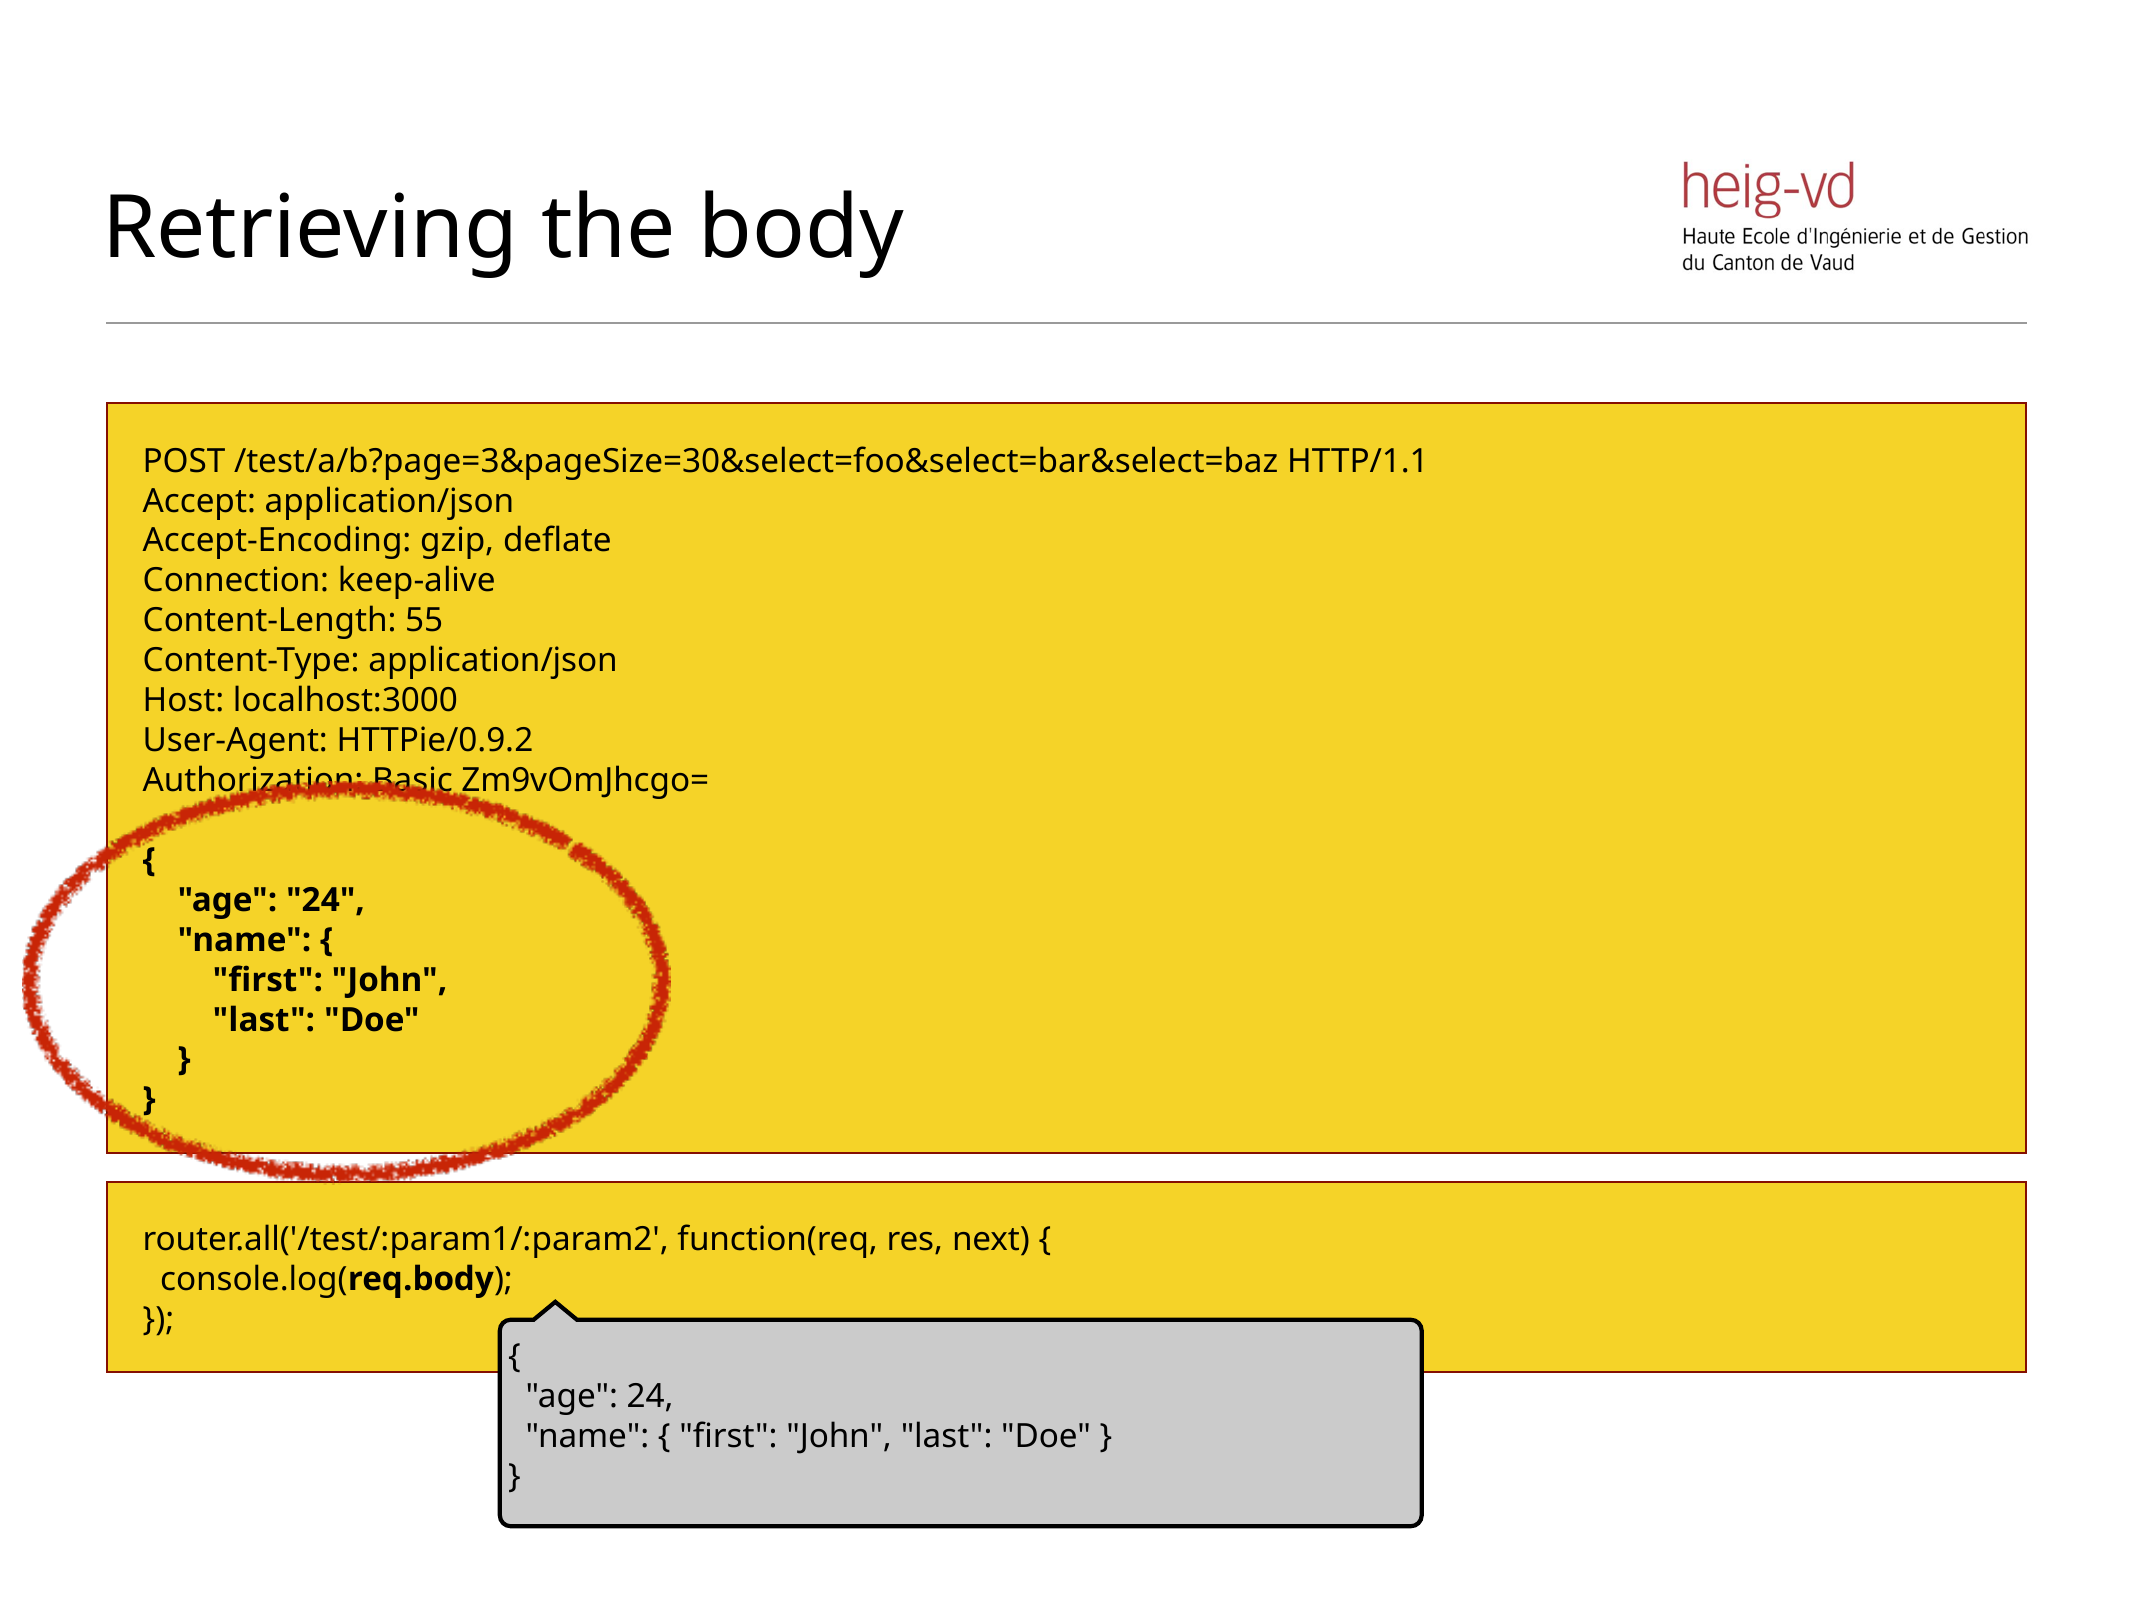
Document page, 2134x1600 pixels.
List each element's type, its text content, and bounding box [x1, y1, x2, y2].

text_box { "age": 24, "name": { "first": "John", "last": "Doe" } } [499, 1301, 1422, 1527]
text_box POST /test/a/b?page=3&pageSize=30&select=foo&select=bar&select=baz HTTP/1.1 Accept: application/json Accept-Encoding: gzip, deflate Connection: keep-alive Content-Length: 55 Content-Type: application/json Host: localhost:3000 User-Agent: HTTPie/0.9.2 Authorization: Basic Zm9vOmJhcgo= { "age": "24", "name": { "first": "John", "last": "Doe" } } [107, 403, 2027, 1153]
title Retrieving the body [93, 54, 2040, 284]
picture [22, 781, 671, 1185]
text_box router.all('/test/:param1/:param2', function(req, res, next) { console.log(req.body); }); [107, 1181, 2027, 1373]
